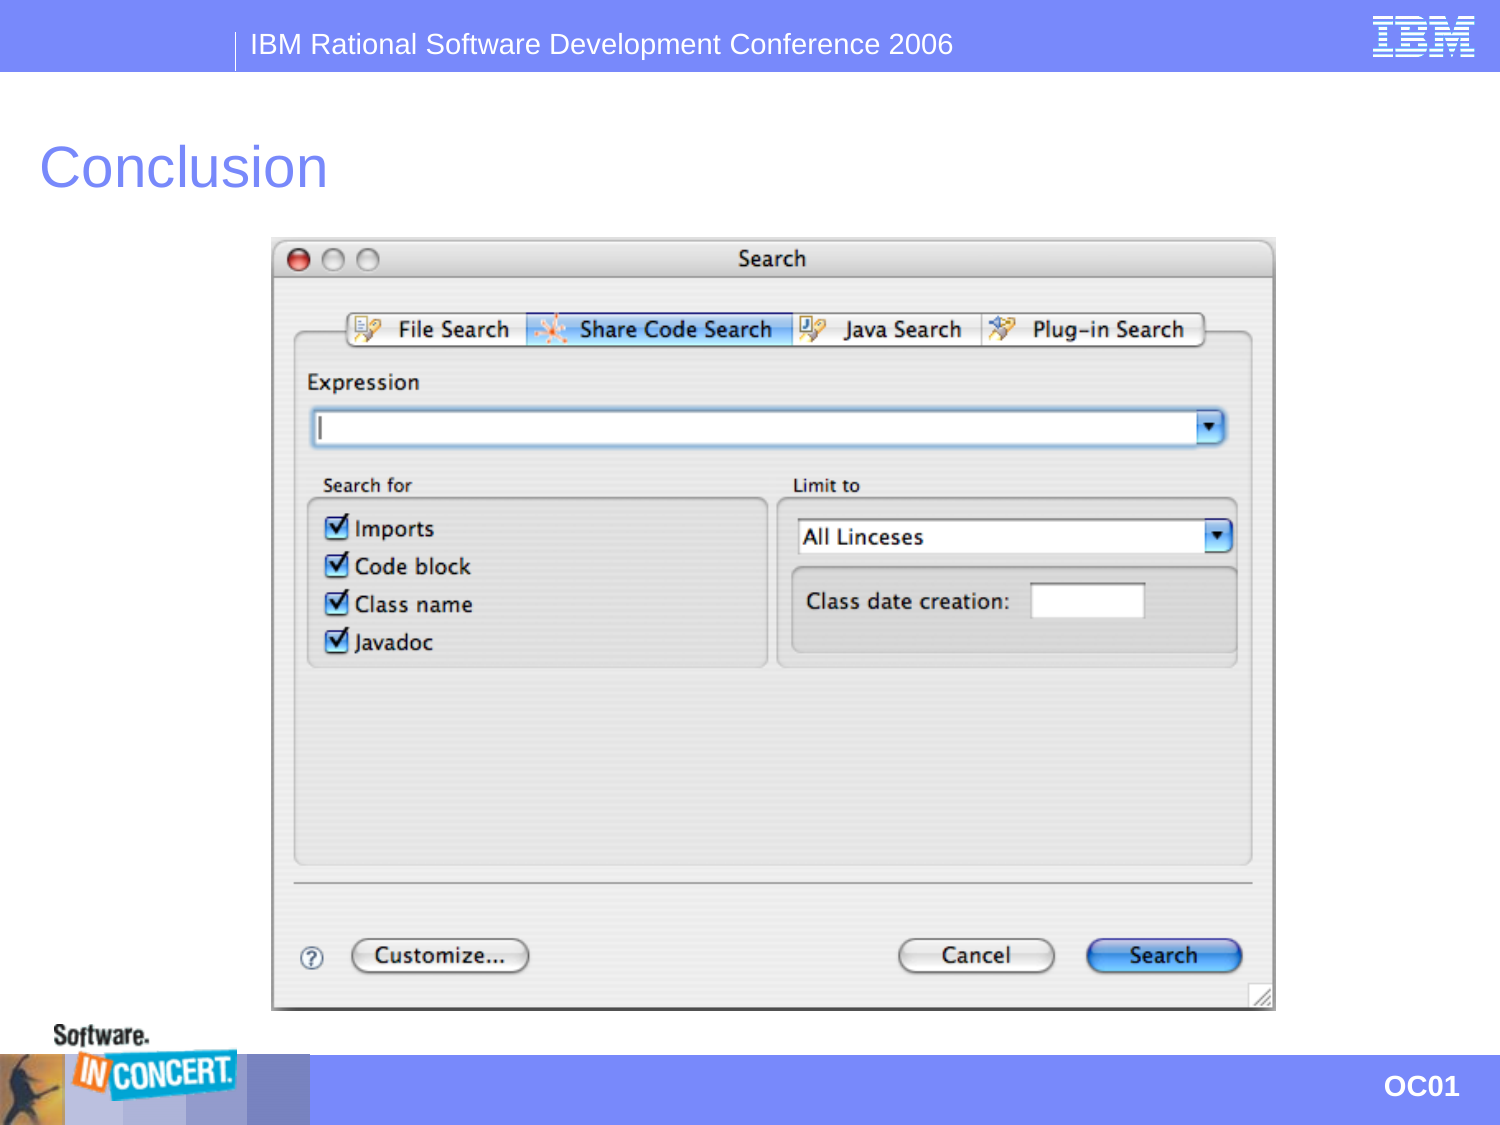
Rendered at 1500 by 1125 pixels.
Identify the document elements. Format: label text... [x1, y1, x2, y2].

picture [0, 1024, 310, 1125]
title Conclusion [25, 132, 1415, 211]
picture [271, 237, 1276, 1011]
